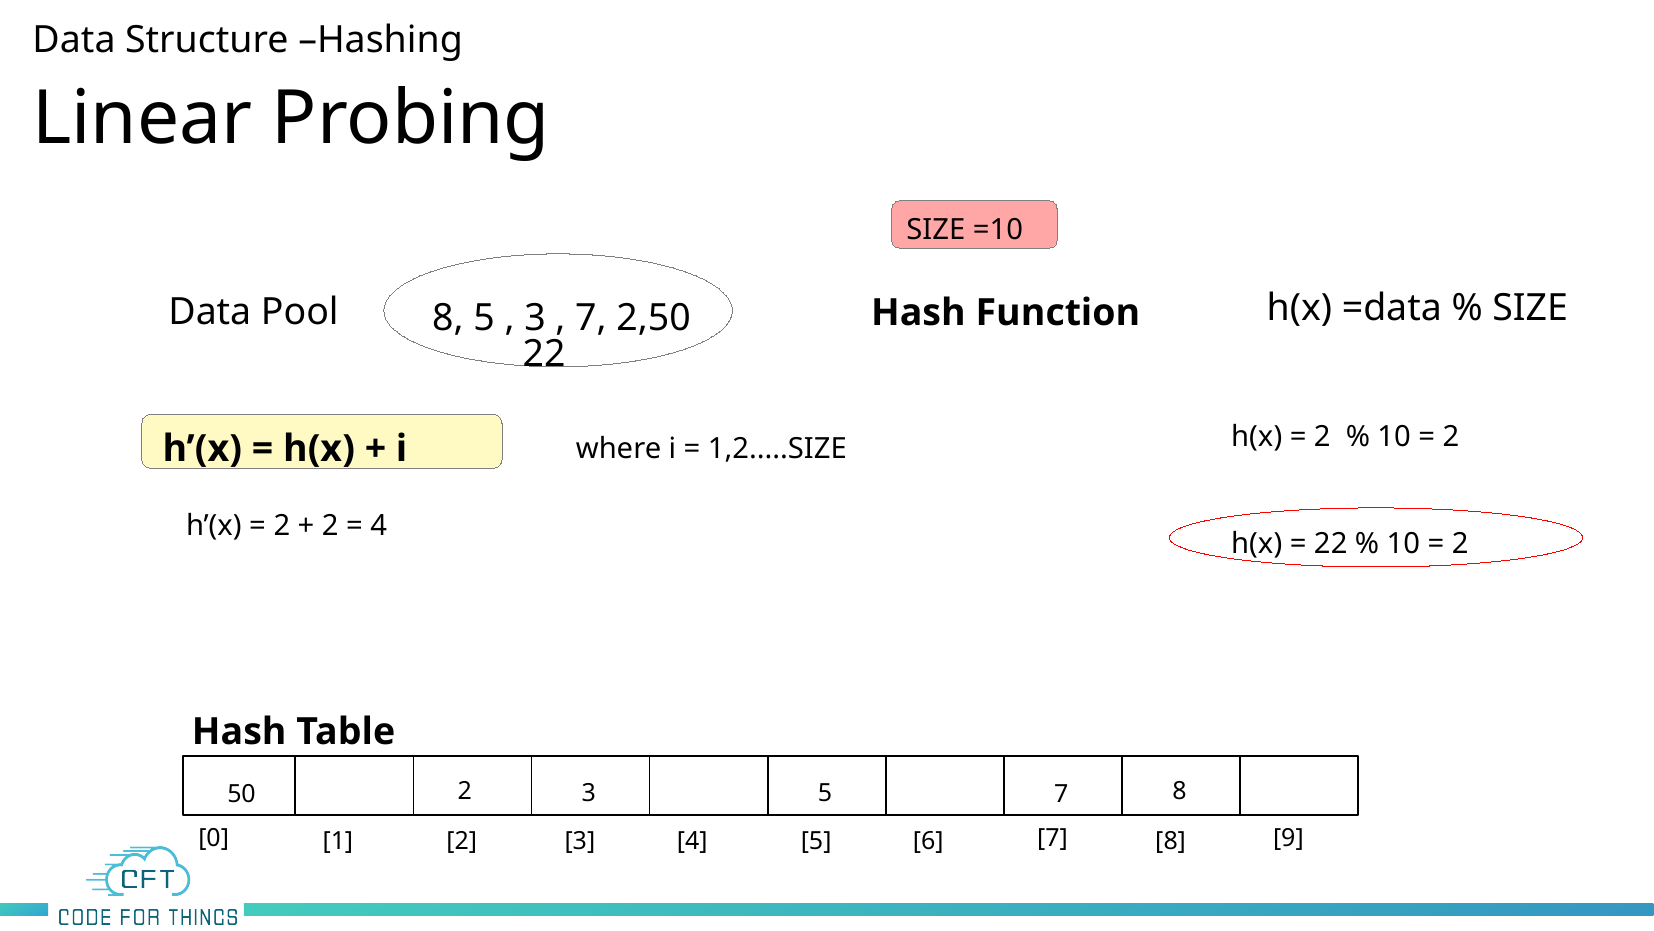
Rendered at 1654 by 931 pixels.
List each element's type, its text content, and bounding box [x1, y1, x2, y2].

text_box where i = 1,2.....SIZE [561, 419, 957, 469]
text_box 22 [507, 318, 586, 378]
text_box [3] [543, 814, 644, 860]
text_box Hash Function [820, 278, 1216, 337]
text_box h(x) =data % SIZE [1216, 272, 1654, 337]
text_box [7] [1015, 812, 1117, 857]
text_box [9] [1251, 812, 1353, 857]
text_box 50 [212, 768, 275, 813]
text_box [1169, 527, 1181, 548]
text_box 8, 5 , 3 , 7, 2,50 [402, 283, 780, 342]
text_box 3 [566, 767, 615, 812]
text_box SIZE =10 [891, 200, 1058, 250]
text_box [183, 755, 1359, 815]
text_box [405, 253, 711, 283]
text_box [586, 342, 703, 367]
text_box [1536, 518, 1583, 557]
text_box [6] [891, 814, 993, 860]
text_box h(x) = 2 % 10 = 2 [1181, 408, 1524, 473]
text_box [413, 342, 507, 365]
text_box h(x) = 22 % 10 = 2 [1181, 514, 1536, 579]
text_box 5 [803, 767, 851, 812]
text_box [8] [1133, 814, 1235, 860]
text_box 2 [442, 764, 491, 810]
text_box Data Pool [118, 276, 402, 342]
text_box Hash Table [141, 696, 461, 756]
text_box [2] [425, 814, 526, 860]
text_box [4] [655, 814, 756, 860]
text_box [1] [301, 814, 402, 860]
text_box [5] [779, 814, 880, 860]
text_box [1249, 507, 1503, 514]
text_box h’(x) = 2 + 2 = 4 [135, 496, 520, 546]
text_box [0] [177, 812, 278, 857]
title Data Structure –Hashing Linear Probing [32, 12, 1184, 166]
text_box h’(x) = h(x) + i [112, 414, 550, 479]
picture [59, 846, 237, 925]
text_box 7 [1039, 768, 1087, 813]
text_box 8 [1157, 765, 1205, 810]
